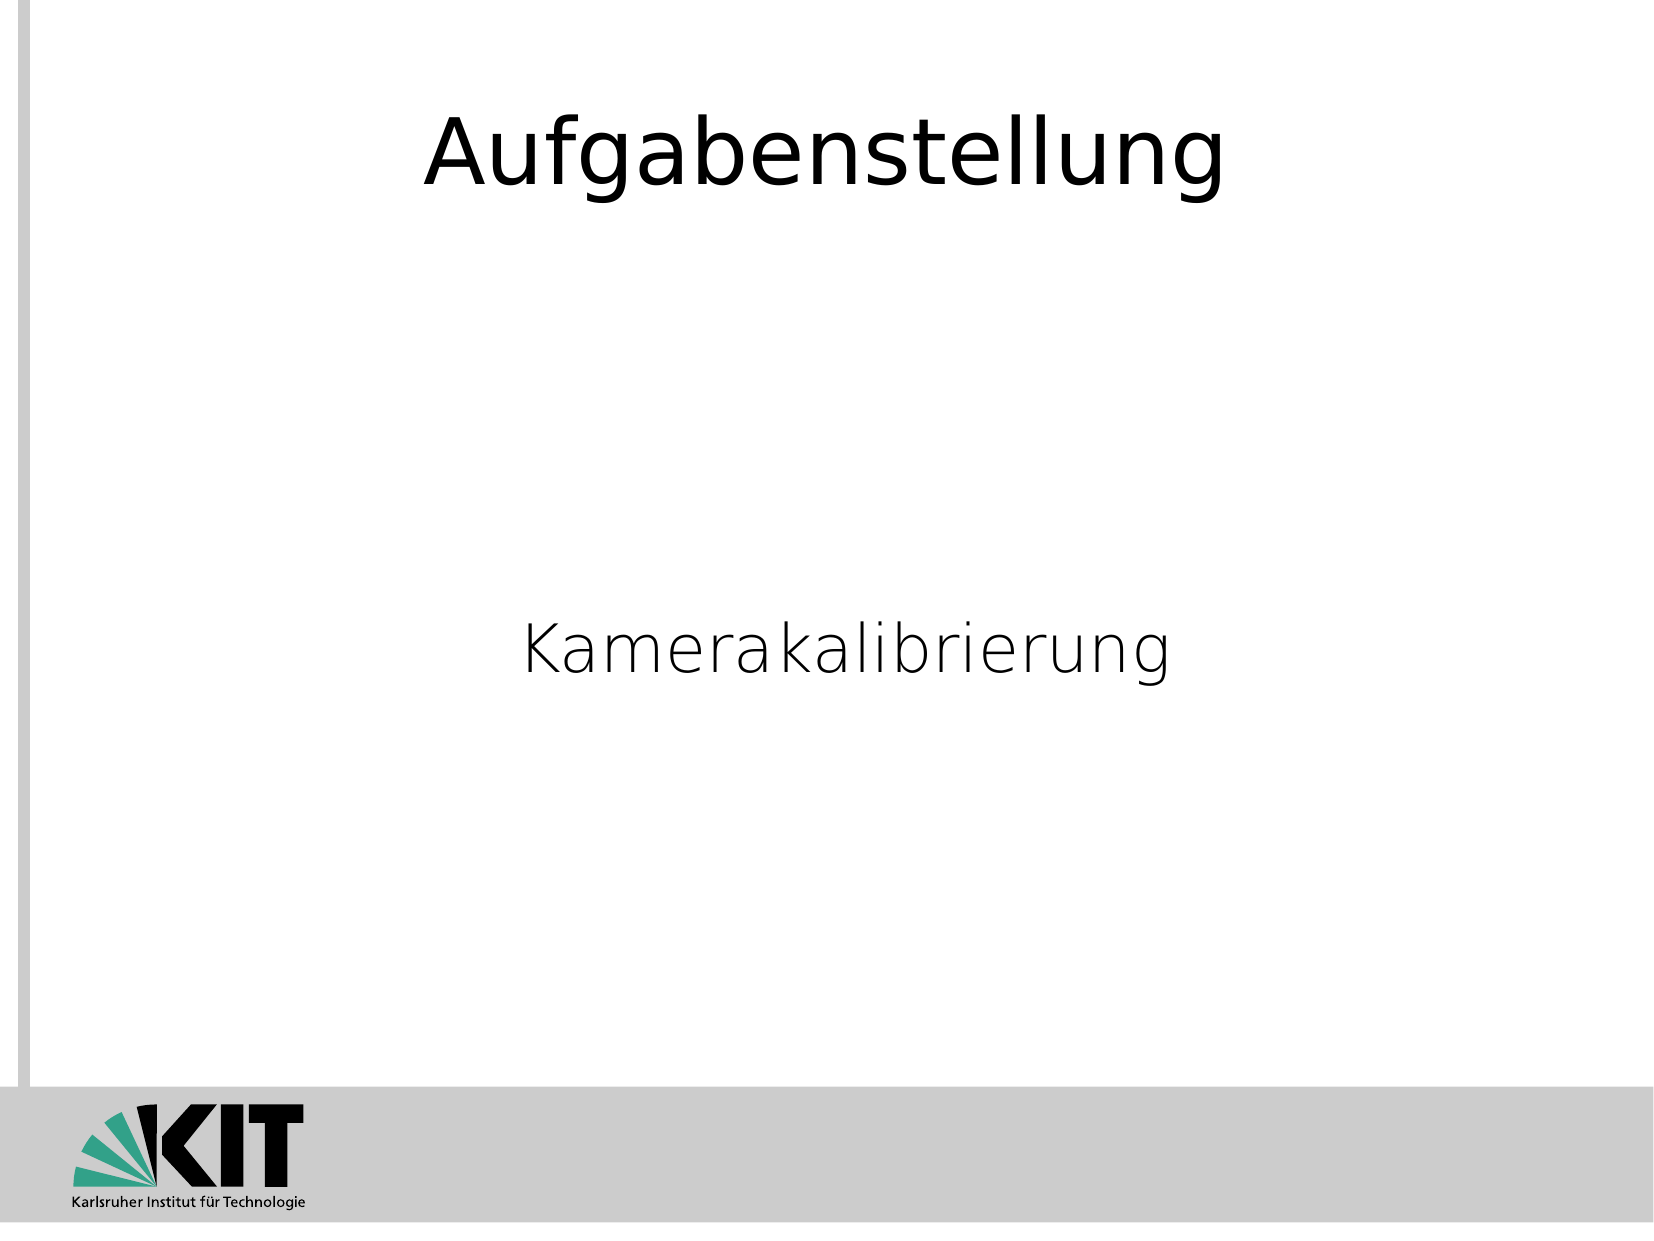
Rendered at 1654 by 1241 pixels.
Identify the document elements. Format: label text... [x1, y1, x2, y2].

subtitle Kamerakalibrierung [82, 290, 1571, 1010]
title Aufgabenstellung [82, 49, 1571, 257]
text_box [0, 1086, 1654, 1223]
picture [70, 1098, 308, 1217]
